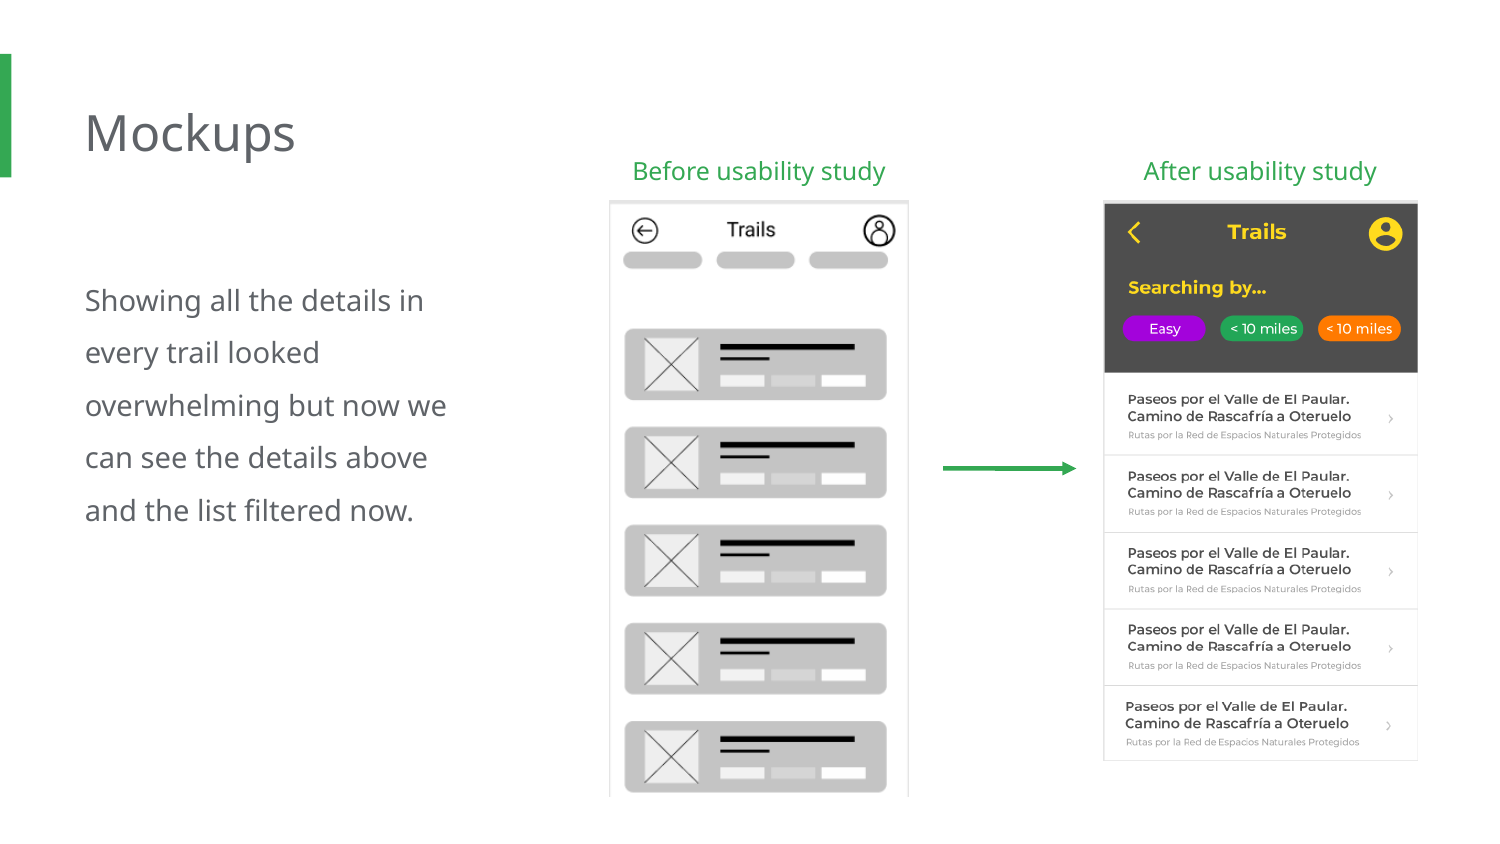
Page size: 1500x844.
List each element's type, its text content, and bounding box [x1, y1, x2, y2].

picture [1103, 200, 1418, 761]
picture [609, 200, 909, 797]
text_box Mockups [84, 85, 1234, 177]
text_box Before usability study [566, 139, 953, 235]
text_box After usability study [1067, 139, 1454, 235]
text_box Showing all the details in every trail looked overwhelming but now we can see the details above and the list filtered now. [84, 249, 483, 595]
